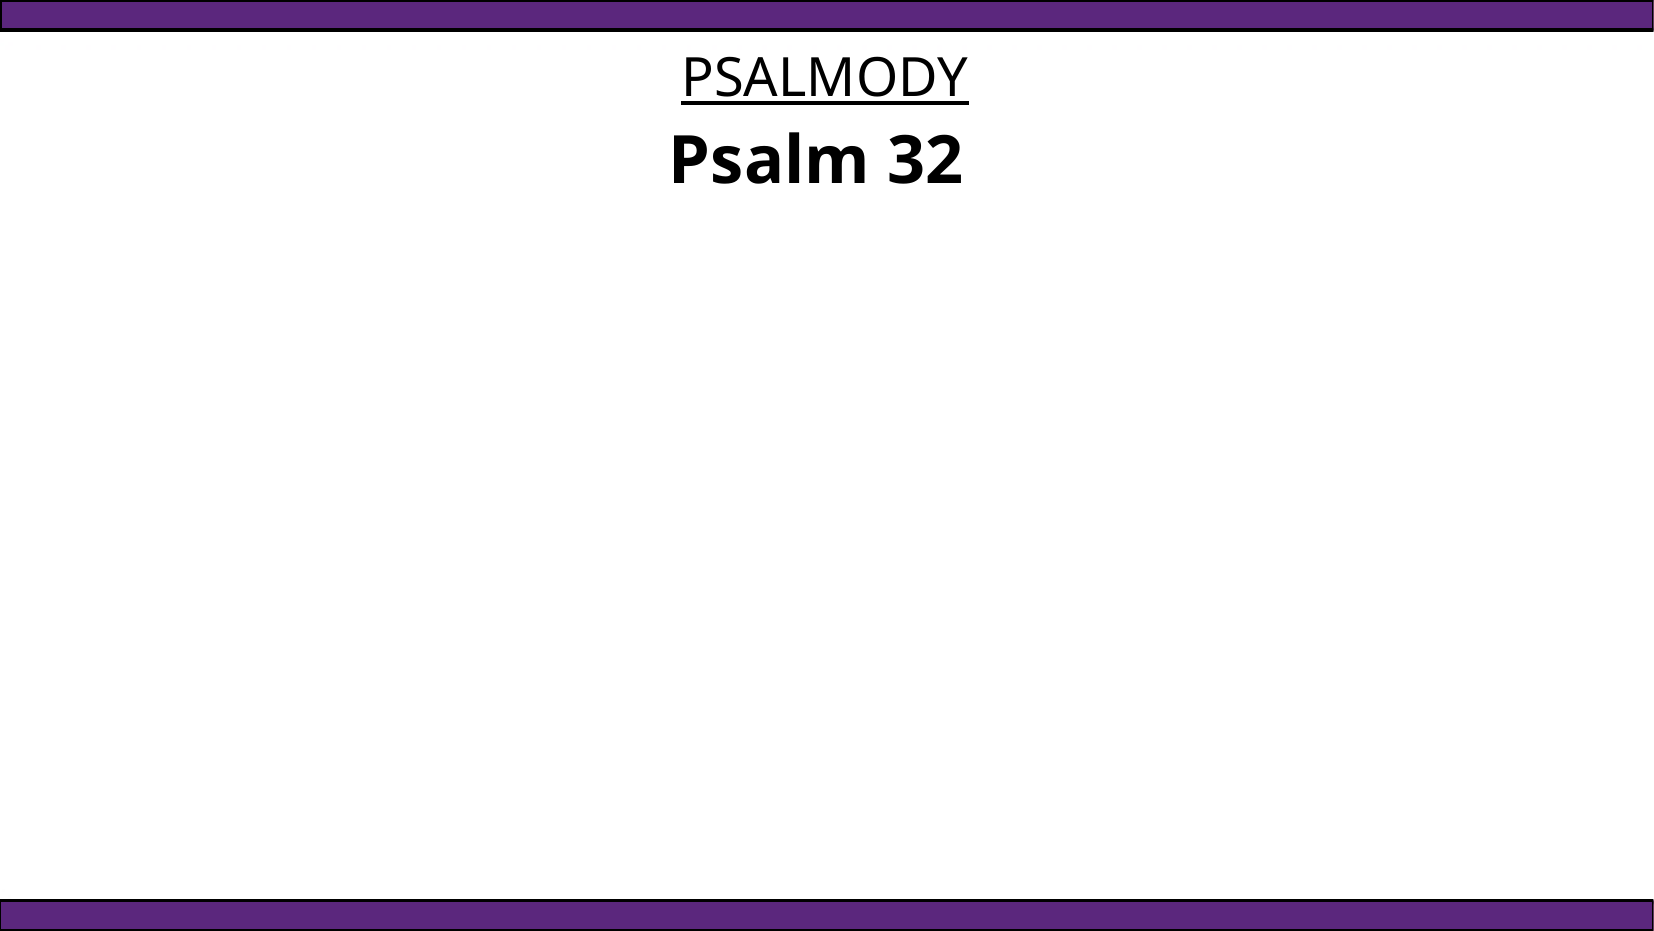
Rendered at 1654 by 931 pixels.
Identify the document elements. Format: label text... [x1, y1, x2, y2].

text_box [0, 900, 1654, 931]
picture [0, 31, 1654, 900]
text_box PSALMODY Psalm 32 [60, 30, 1591, 226]
text_box [0, 0, 1654, 31]
